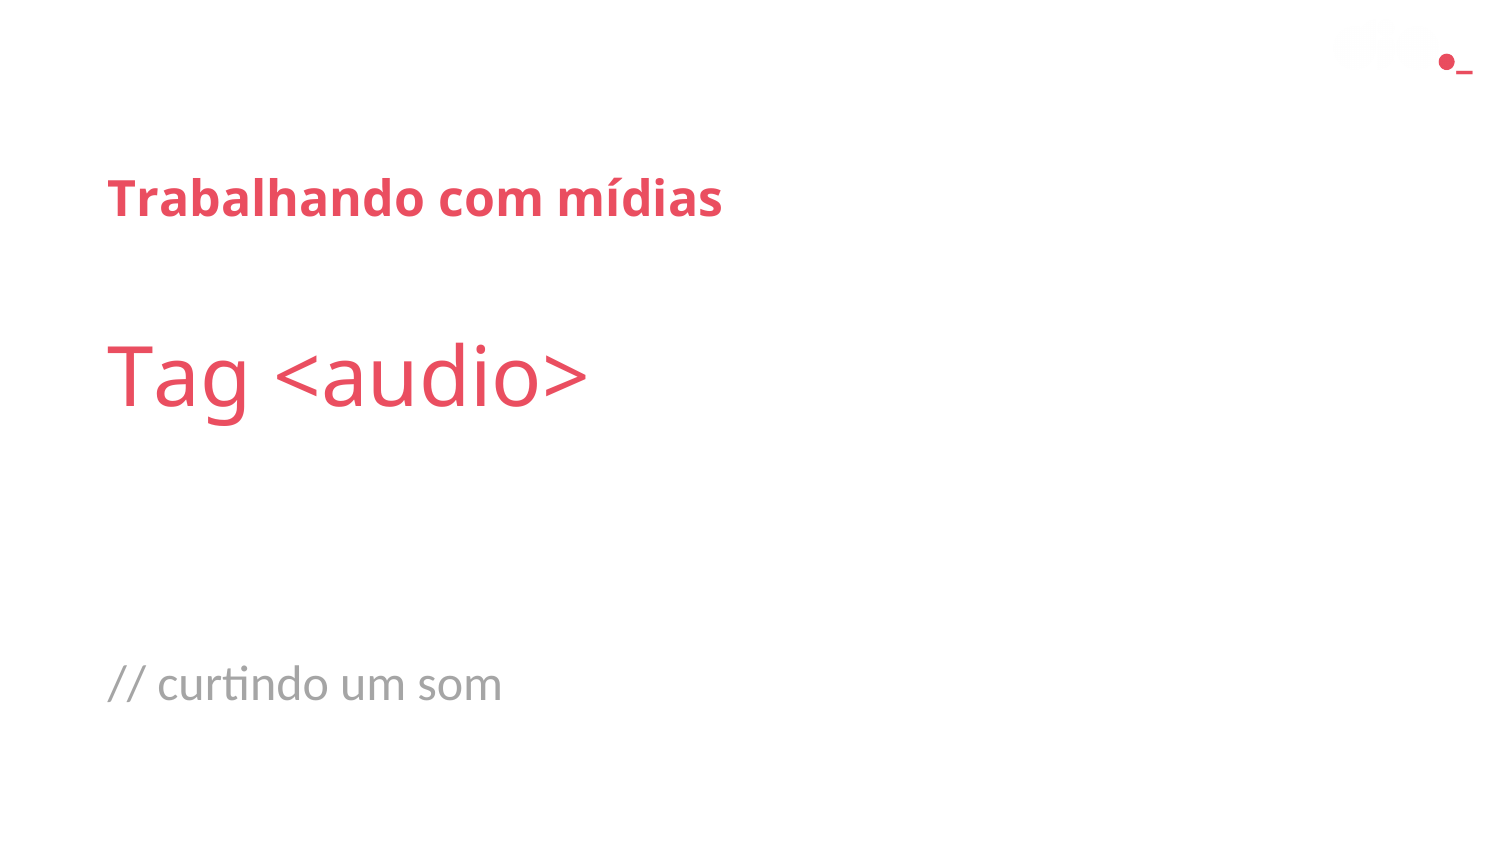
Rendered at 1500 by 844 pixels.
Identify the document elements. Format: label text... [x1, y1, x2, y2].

text_box Trabalhando com mídias [92, 142, 1309, 223]
picture [1333, 19, 1473, 75]
text_box Tag <audio> [92, 292, 1309, 558]
text_box // curtindo um som [92, 635, 1309, 701]
